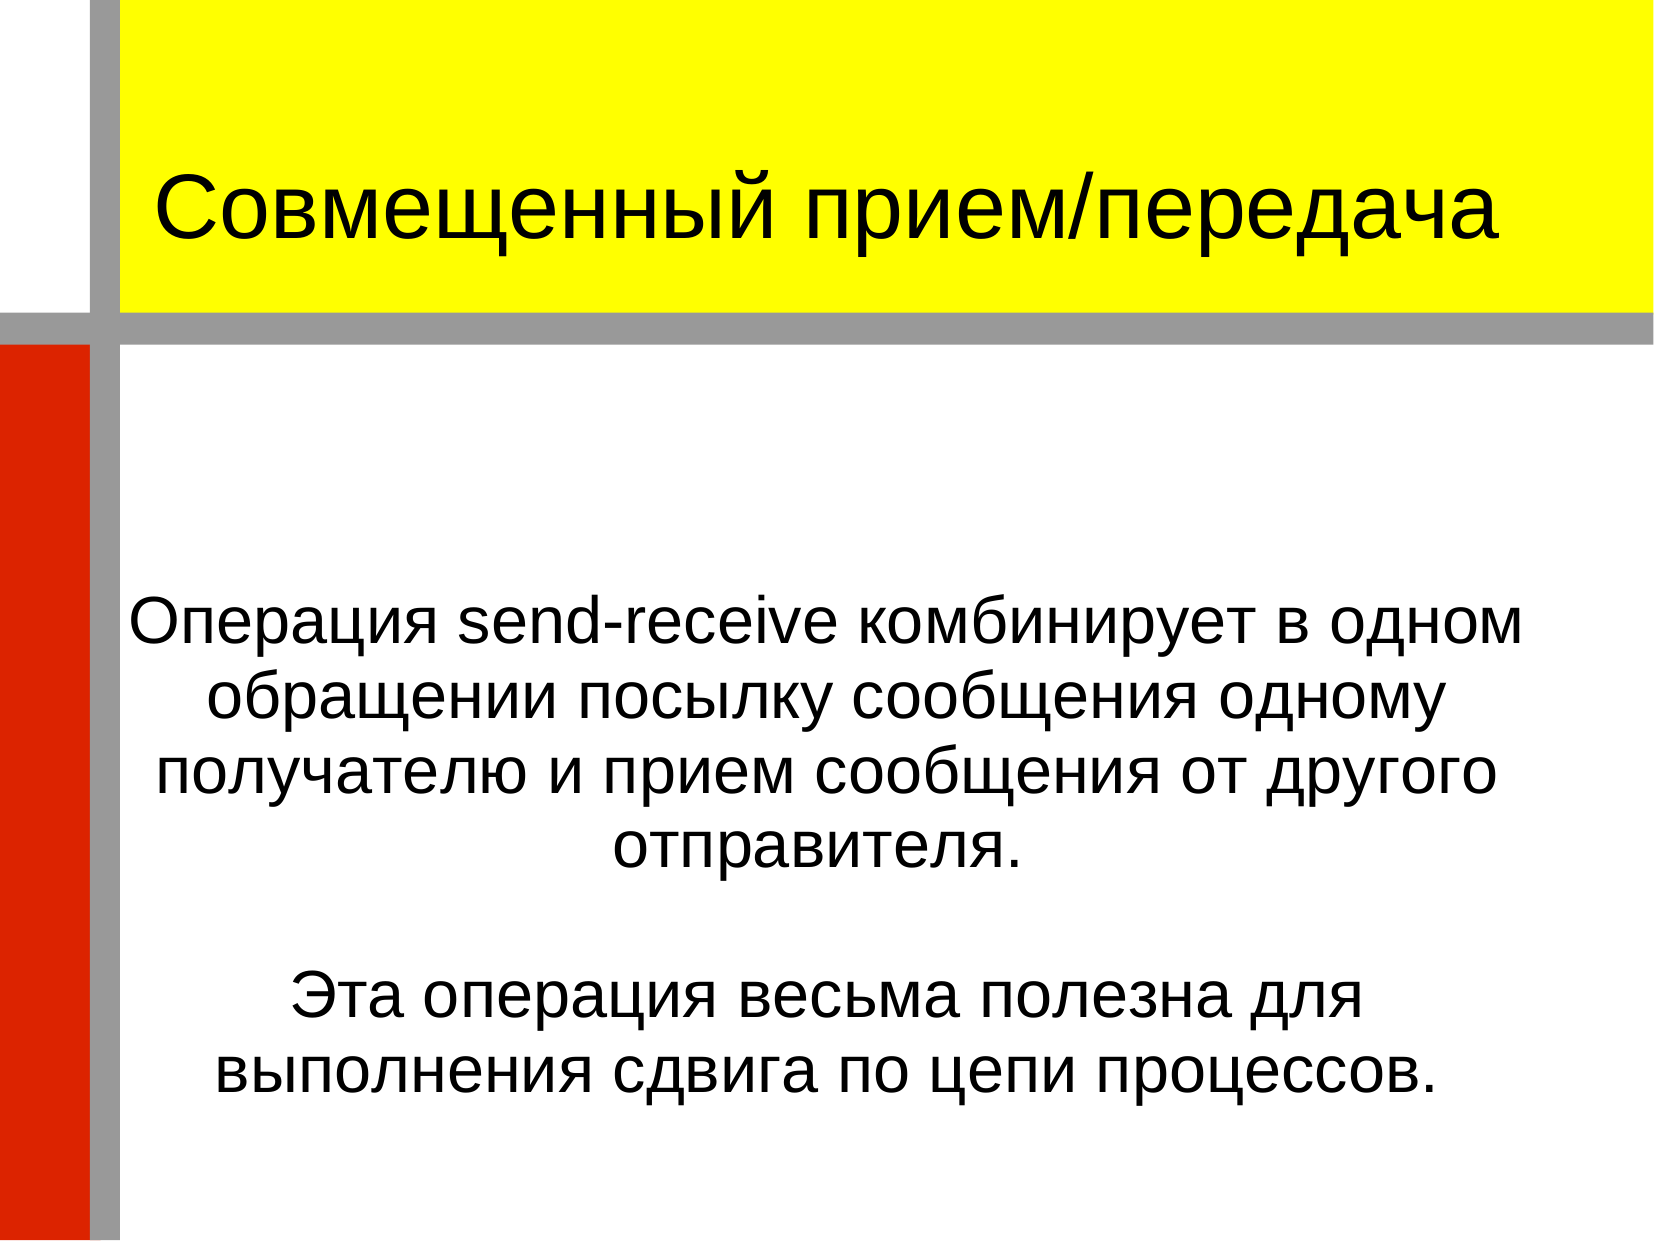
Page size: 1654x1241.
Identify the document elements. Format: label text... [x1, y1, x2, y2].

title Совмещенный прием/передача [121, 102, 1534, 311]
subtitle Операция send-receive комбинирует в одном обращении посылку сообщения одному получателю и прием сообщения от другого отправителя. Эта операция весьма полезна для выполнения сдвига по цепи процессов. [121, 391, 1534, 1241]
